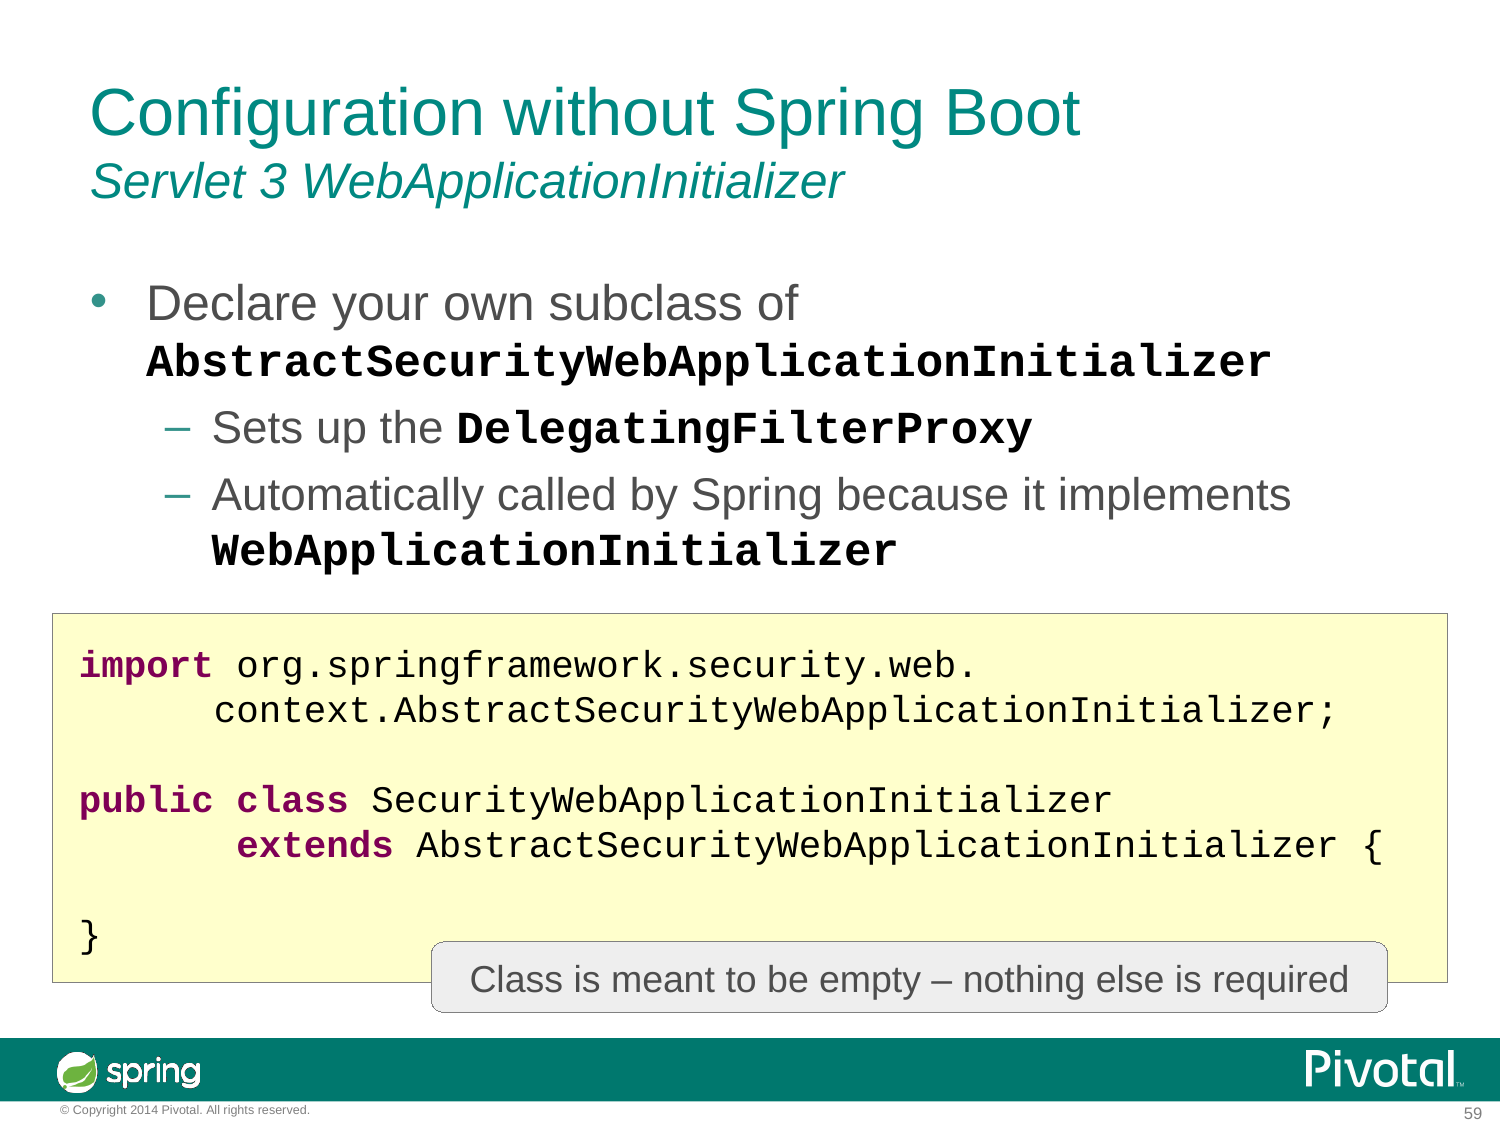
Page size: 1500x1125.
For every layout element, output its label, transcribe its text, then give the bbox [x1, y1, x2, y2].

text_box Class is meant to be empty – nothing else is required [431, 941, 1388, 1013]
list Declare your own subclass of AbstractSecurityWebApplicationInitializer Sets up the DelegatingFilterProxy Automatically called by Spring because it implements WebApplicationInitializer [75, 262, 1426, 613]
text_box import org.springframework.security.web. context.AbstractSecurityWebApplicationInitializer; public class SecurityWebApplicationInitializer extends AbstractSecurityWebApplicationInitializer { } [52, 613, 1448, 983]
picture [1306, 1050, 1464, 1087]
picture [32, 1041, 210, 1103]
title Configuration without Spring Boot Servlet 3 WebApplicationInitializer [75, 45, 1426, 233]
